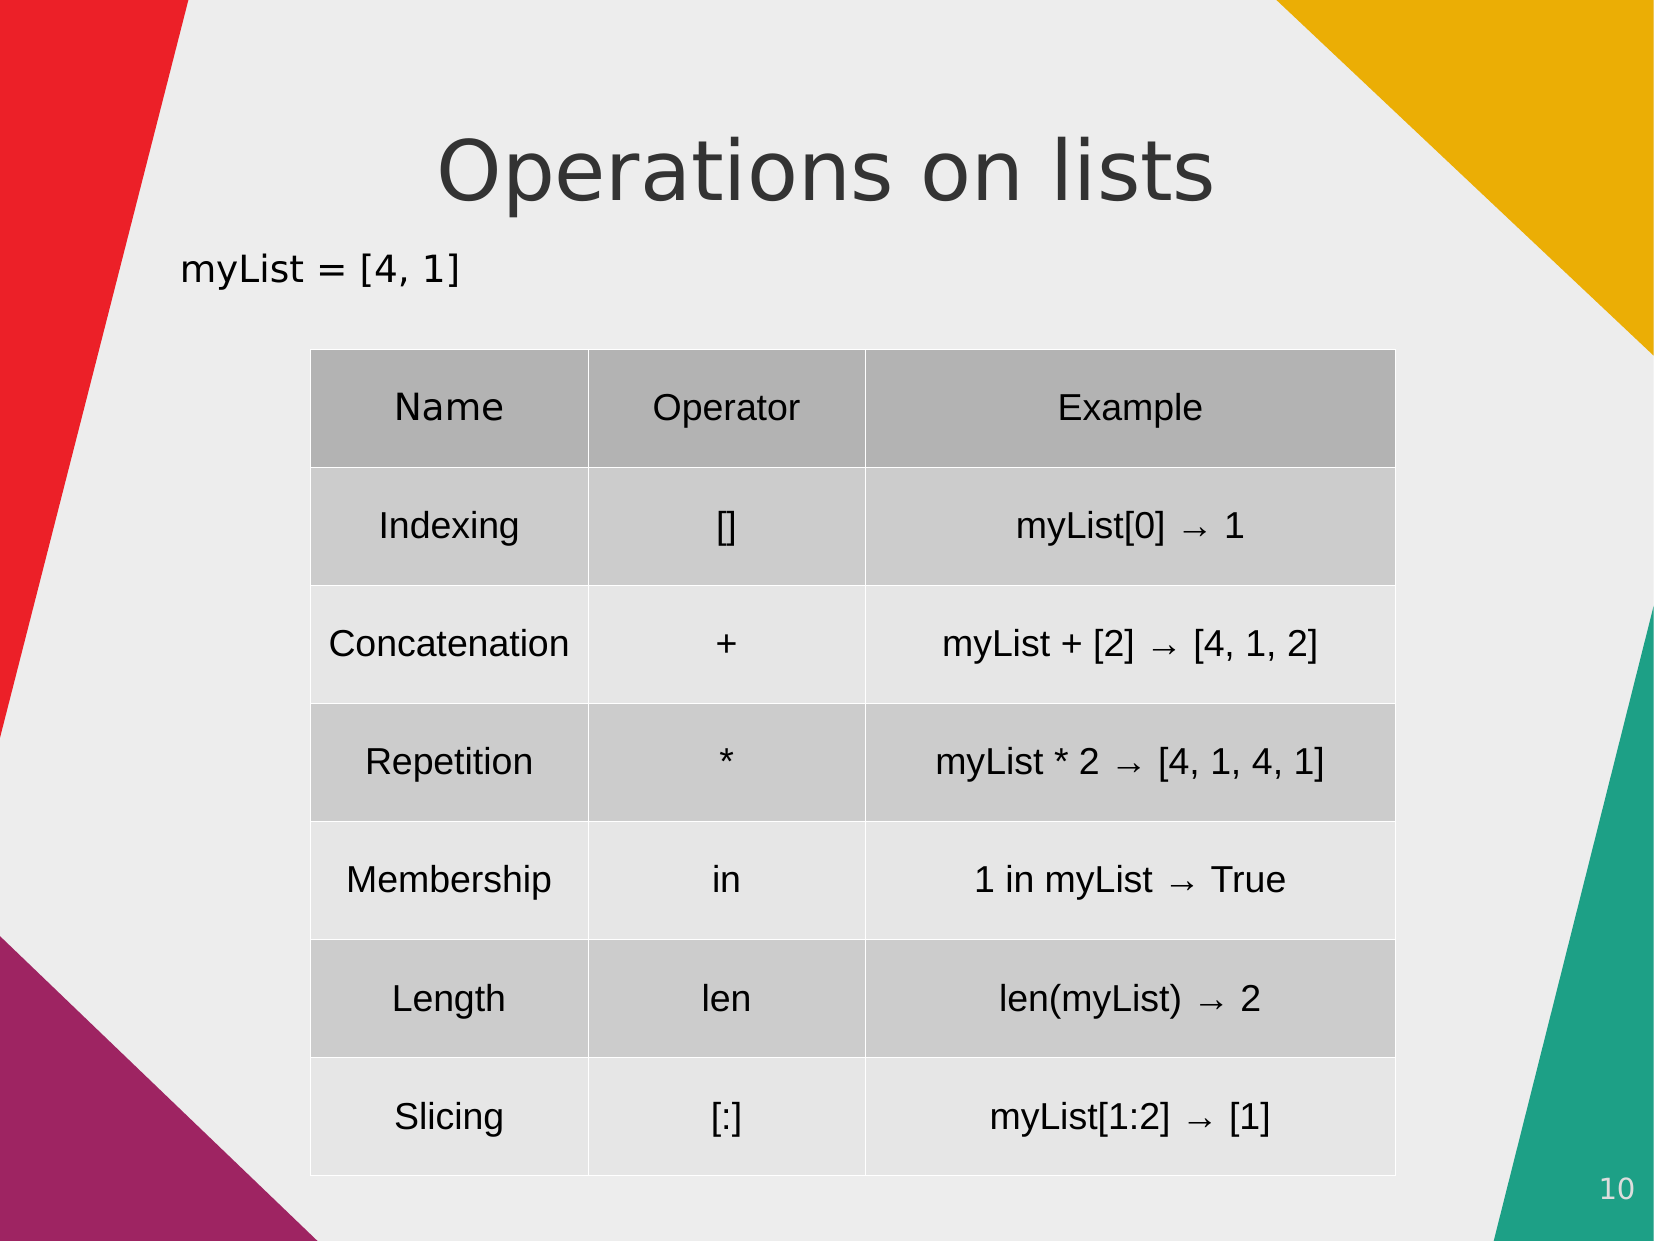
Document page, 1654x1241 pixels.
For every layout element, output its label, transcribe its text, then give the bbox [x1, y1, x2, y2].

table_cell [] [589, 468, 865, 585]
table_cell Length [311, 940, 588, 1057]
table_cell len [589, 940, 865, 1057]
table_cell in [589, 822, 865, 939]
table_cell 1 in myList → True [866, 822, 1395, 939]
table_cell [:] [589, 1058, 865, 1175]
table_header Name [311, 350, 588, 467]
table_cell Concatenation [311, 586, 588, 703]
table_cell Indexing [311, 468, 588, 585]
text_box myList = [4, 1] [165, 240, 1456, 299]
table_cell Repetition [311, 704, 588, 821]
table_cell len(myList) → 2 [866, 940, 1395, 1057]
table_cell myList + [2] → [4, 1, 2] [866, 586, 1395, 703]
table_cell myList * 2 → [4, 1, 4, 1] [866, 704, 1395, 821]
table_cell myList[0] → 1 [866, 468, 1395, 585]
title Operations on lists [114, 73, 1539, 271]
table_cell myList[1:2] → [1] [866, 1058, 1395, 1175]
table_cell * [589, 704, 865, 821]
table_cell Membership [311, 822, 588, 939]
table_header Example [866, 350, 1395, 467]
table_cell Slicing [311, 1058, 588, 1175]
table_cell + [589, 586, 865, 703]
table_header Operator [589, 350, 865, 467]
